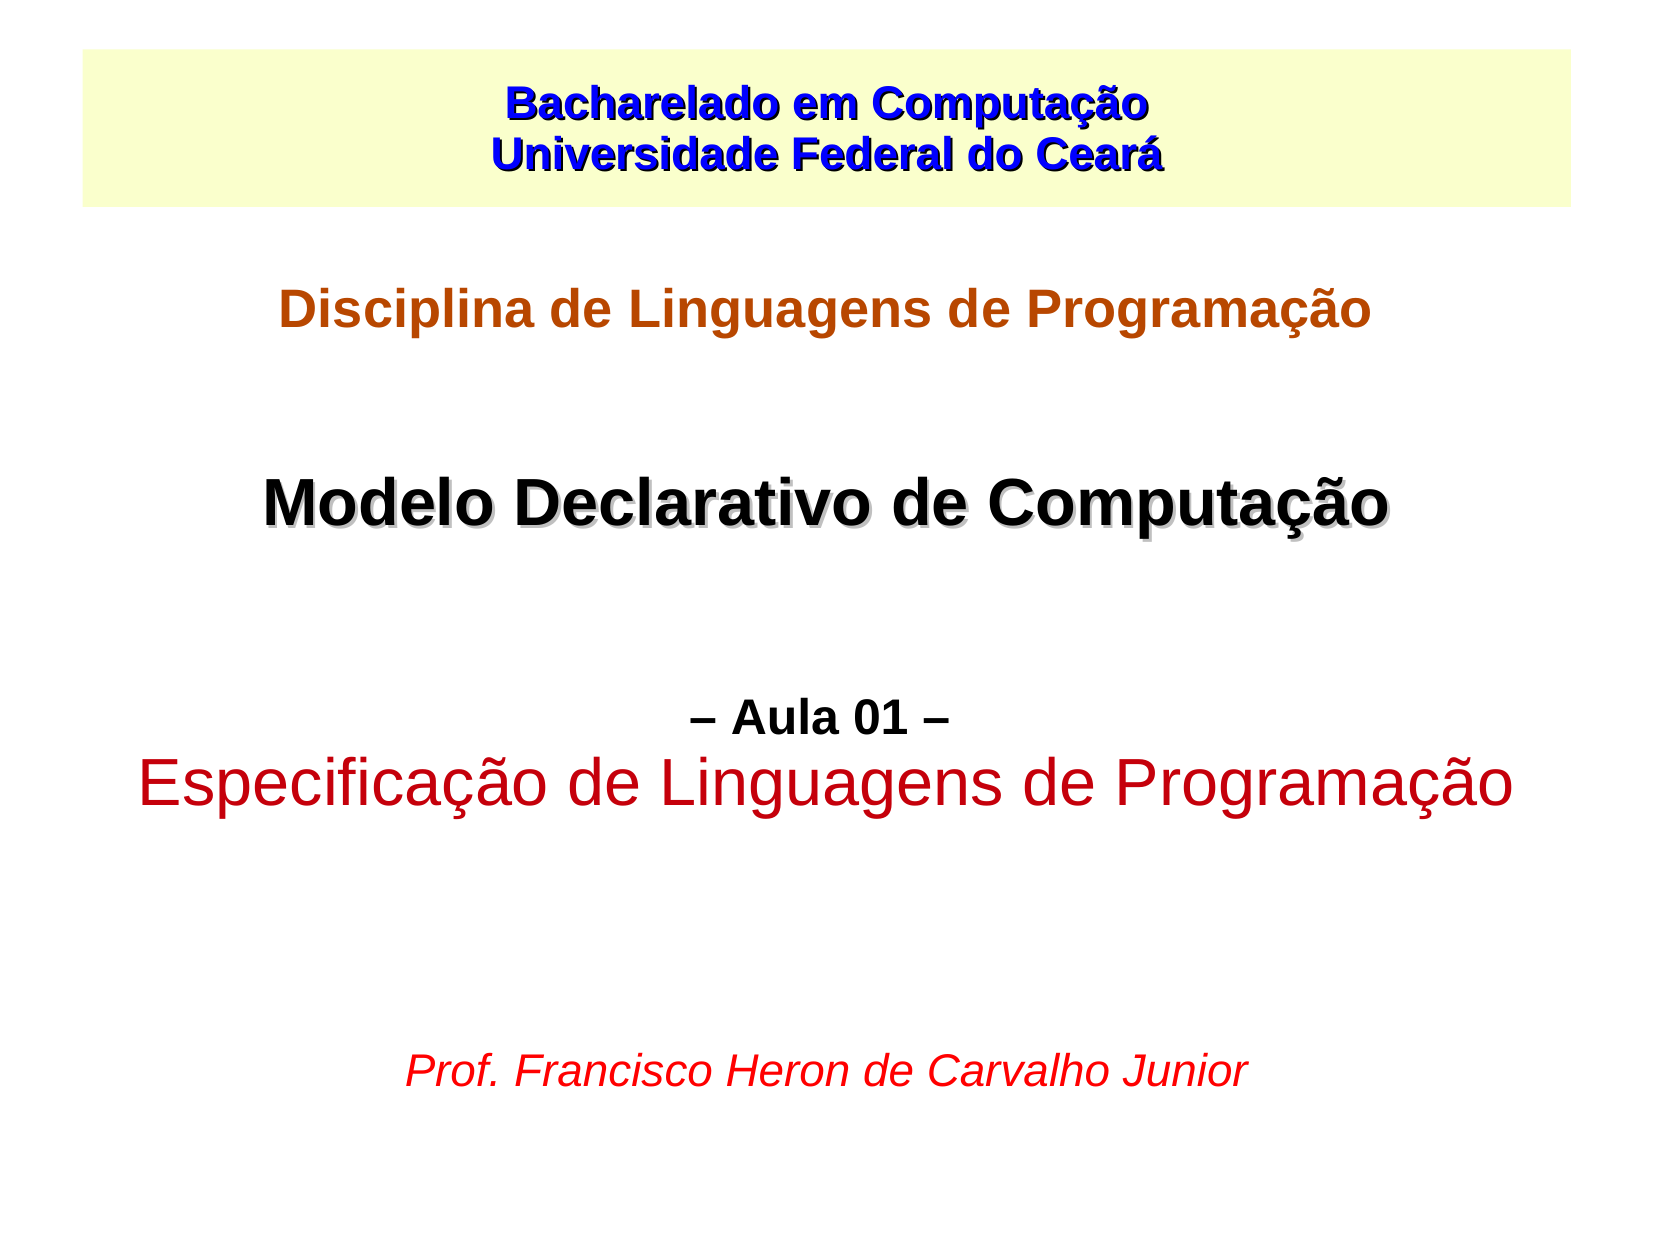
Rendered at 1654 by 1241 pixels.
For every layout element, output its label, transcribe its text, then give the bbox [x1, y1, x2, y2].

subtitle Disciplina de Linguagens de Programação Modelo Declarativo de Computação – Aula 01 – Especificação de Linguagens de Programação Prof. Francisco Heron de Carvalho Junior [82, 265, 1571, 1109]
title Bacharelado em Computação Universidade Federal do Ceará [82, 49, 1571, 207]
